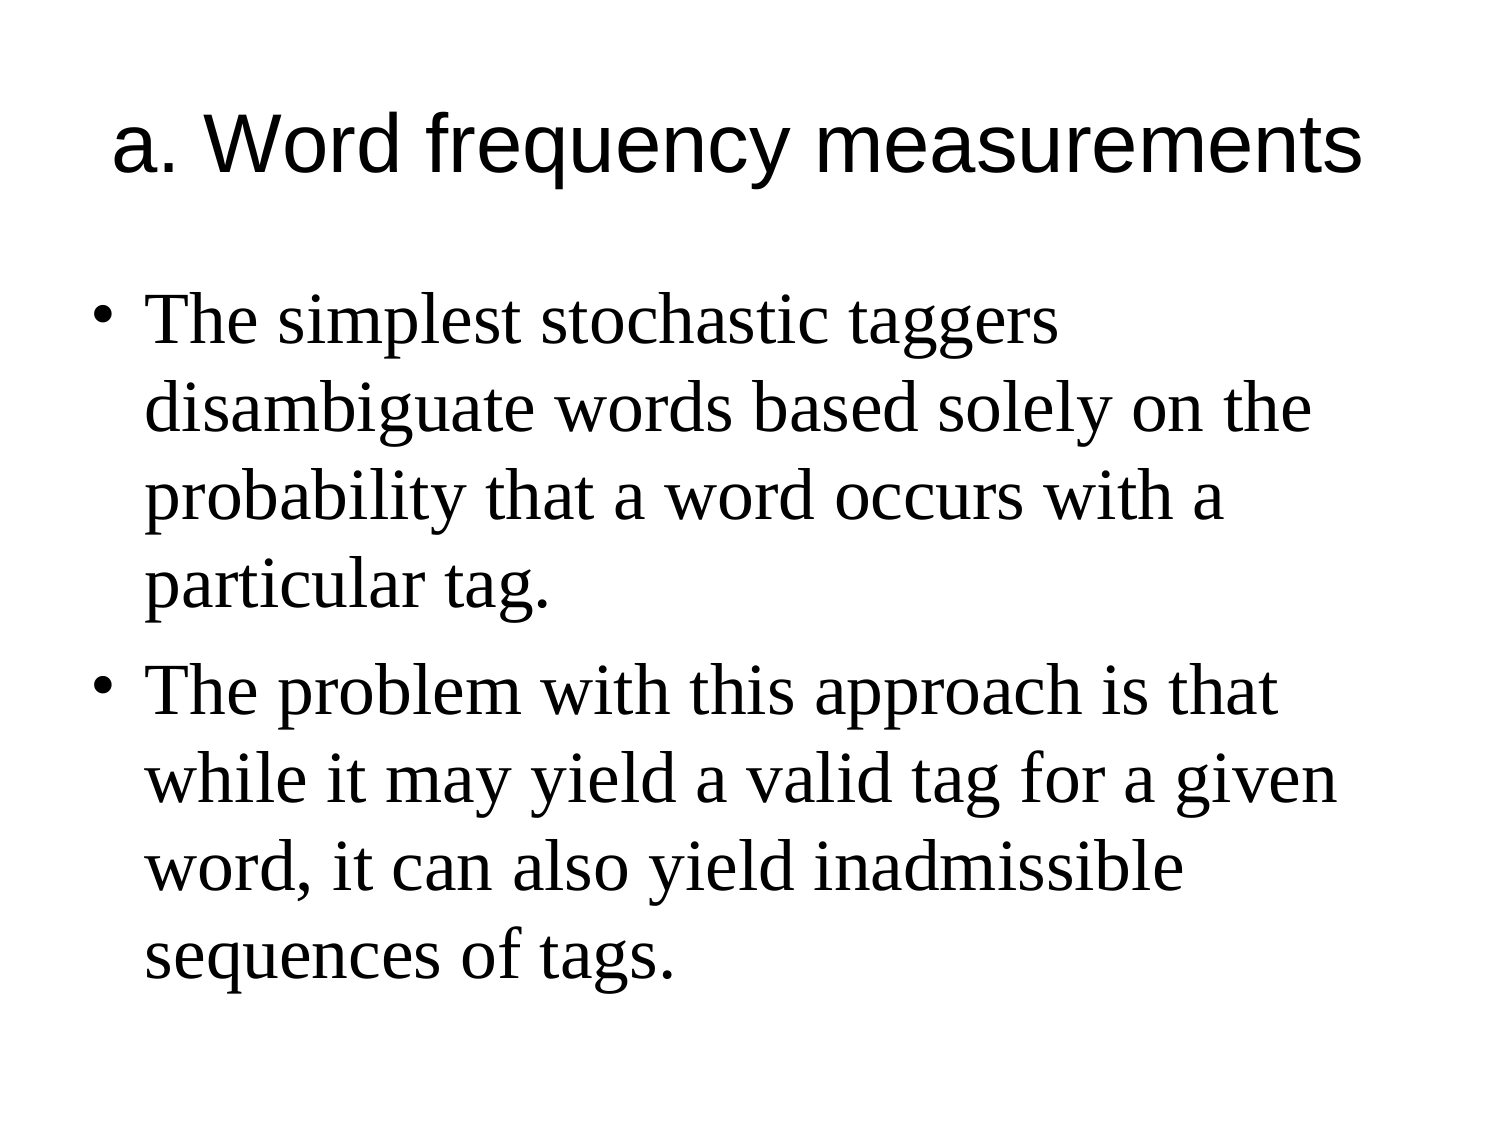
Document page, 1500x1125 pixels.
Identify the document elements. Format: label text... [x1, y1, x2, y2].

title a. Word frequency measurements [75, 45, 1426, 233]
list The simplest stochastic taggers disambiguate words based solely on the probability that a word occurs with a particular tag. The problem with this approach is that while it may yield a valid tag for a given word, it can also yield inadmissible sequences of tags. [75, 262, 1426, 1005]
